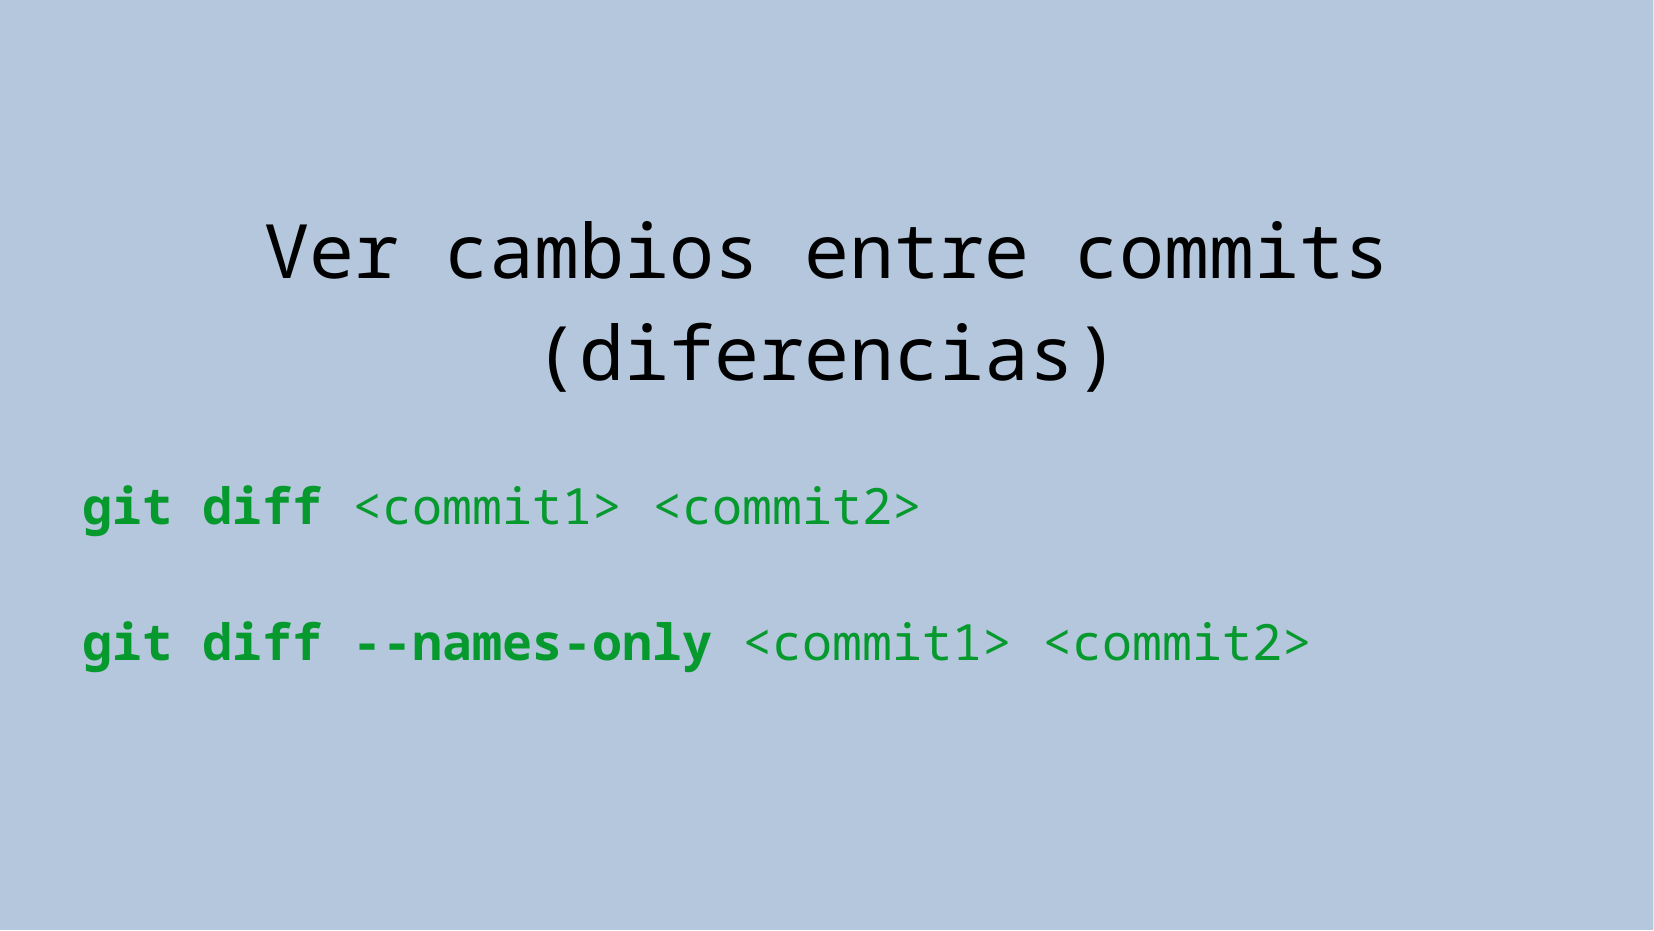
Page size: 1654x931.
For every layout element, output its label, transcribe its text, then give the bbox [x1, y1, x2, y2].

subtitle Ver cambios entre commits (diferencias) git diff <commit1> <commit2> git diff --names-only <commit1> <commit2> [82, 76, 1571, 797]
